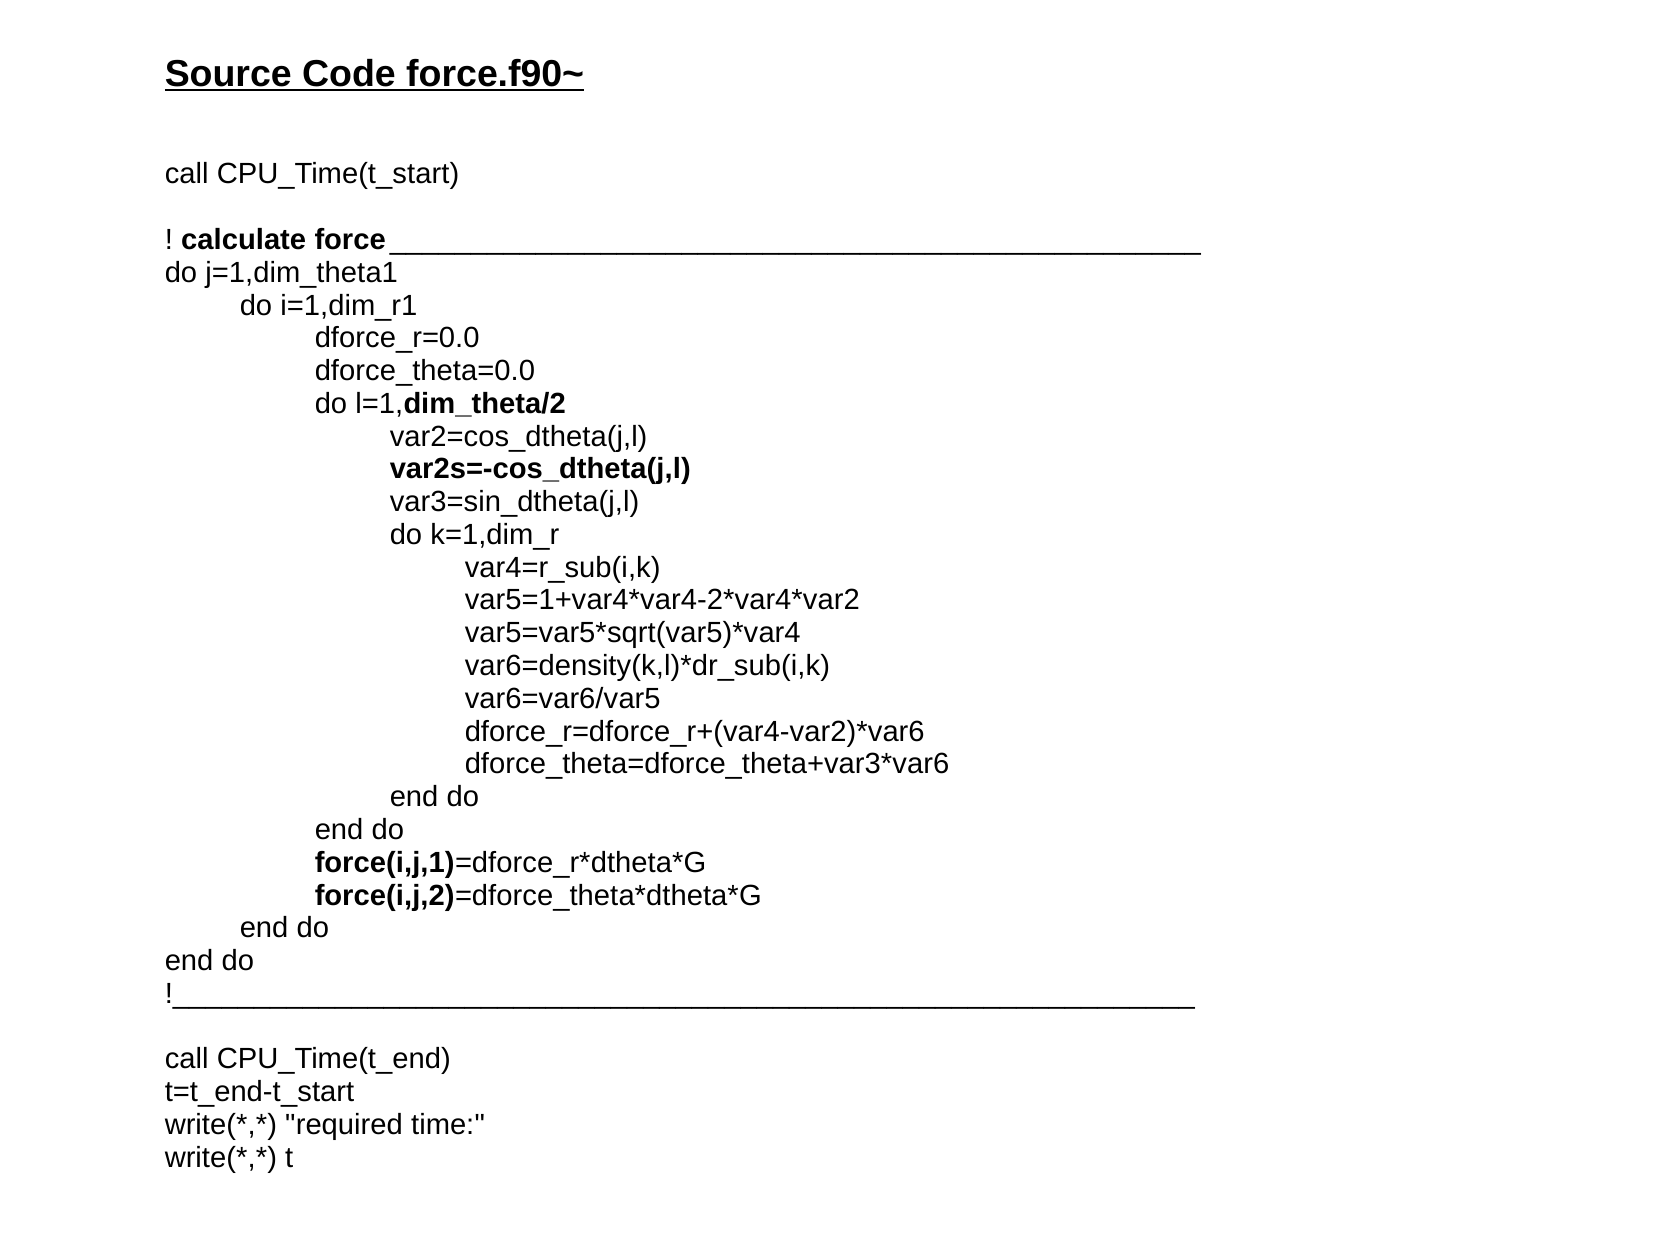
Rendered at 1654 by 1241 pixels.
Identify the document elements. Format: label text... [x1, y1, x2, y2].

text_box call CPU_Time(t_start) ! calculate force __________________________________________________ do j=1,dim_theta1 do i=1,dim_r1 dforce_r=0.0 dforce_theta=0.0 do l=1,dim_theta/2 var2=cos_dtheta(j,l) var2s=-cos_dtheta(j,l) var3=sin_dtheta(j,l) do k=1,dim_r var4=r_sub(i,k) var5=1+var4*var4-2*var4*var2 var5=var5*sqrt(var5)*var4 var6=density(k,l)*dr_sub(i,k) var6=var6/var5 dforce_r=dforce_r+(var4-var2)*var6 dforce_theta=dforce_theta+var3*var6 end do end do force(i,j,1)=dforce_r*dtheta*G force(i,j,2)=dforce_theta*dtheta*G end do end do !_______________________________________________________________ call CPU_Time(t_end) t=t_end-t_start write(*,*) "required time:" write(*,*) t [150, 150, 1501, 1181]
text_box Source Code force.f90~ [150, 45, 1501, 102]
